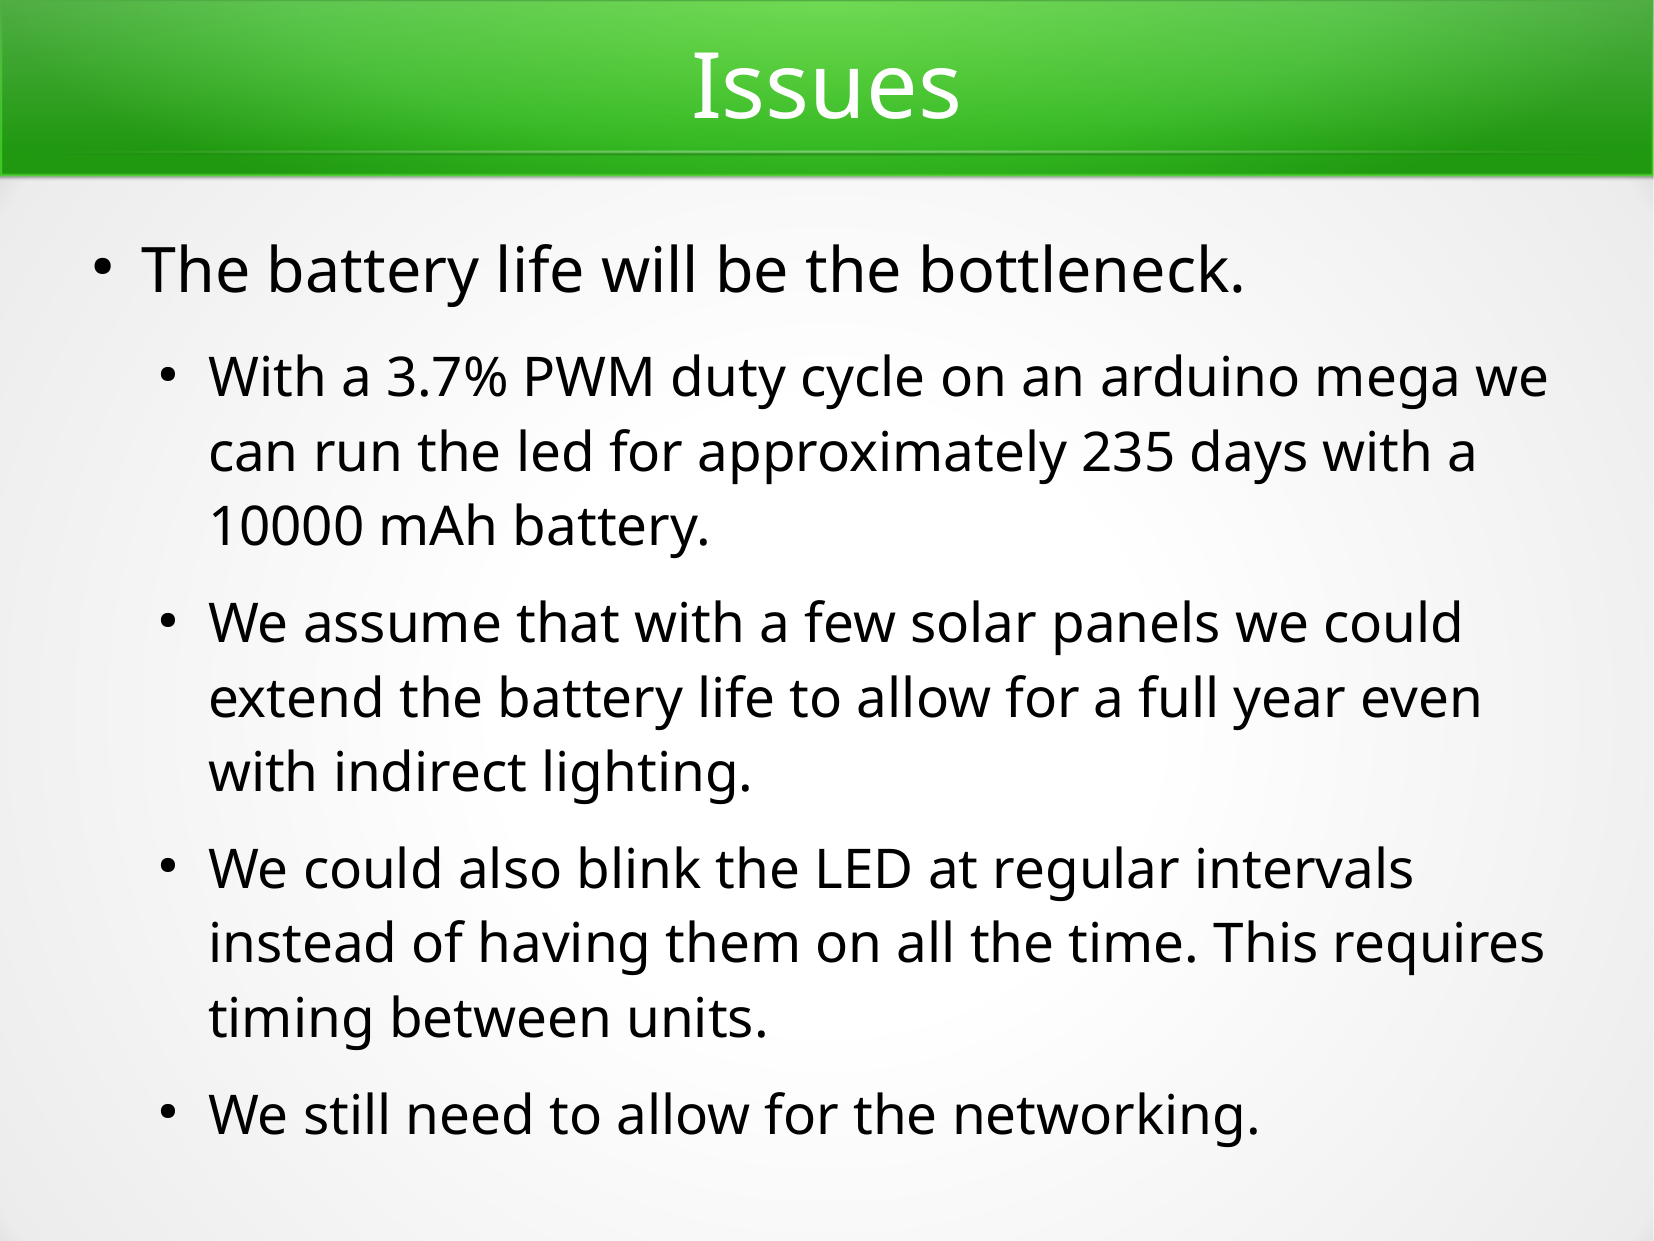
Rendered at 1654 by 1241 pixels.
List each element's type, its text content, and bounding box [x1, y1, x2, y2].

list The battery life will be the bottleneck. With a 3.7% PWM duty cycle on an arduino mega we can run the led for approximately 235 days with a 10000 mAh battery. We assume that with a few solar panels we could extend the battery life to allow for a full year even with indirect lighting. We could also blink the LED at regular intervals instead of having them on all the time. This requires timing between units. We still need to allow for the networking. [75, 225, 1576, 1156]
title Issues [82, 11, 1571, 154]
picture [0, 0, 1654, 1241]
